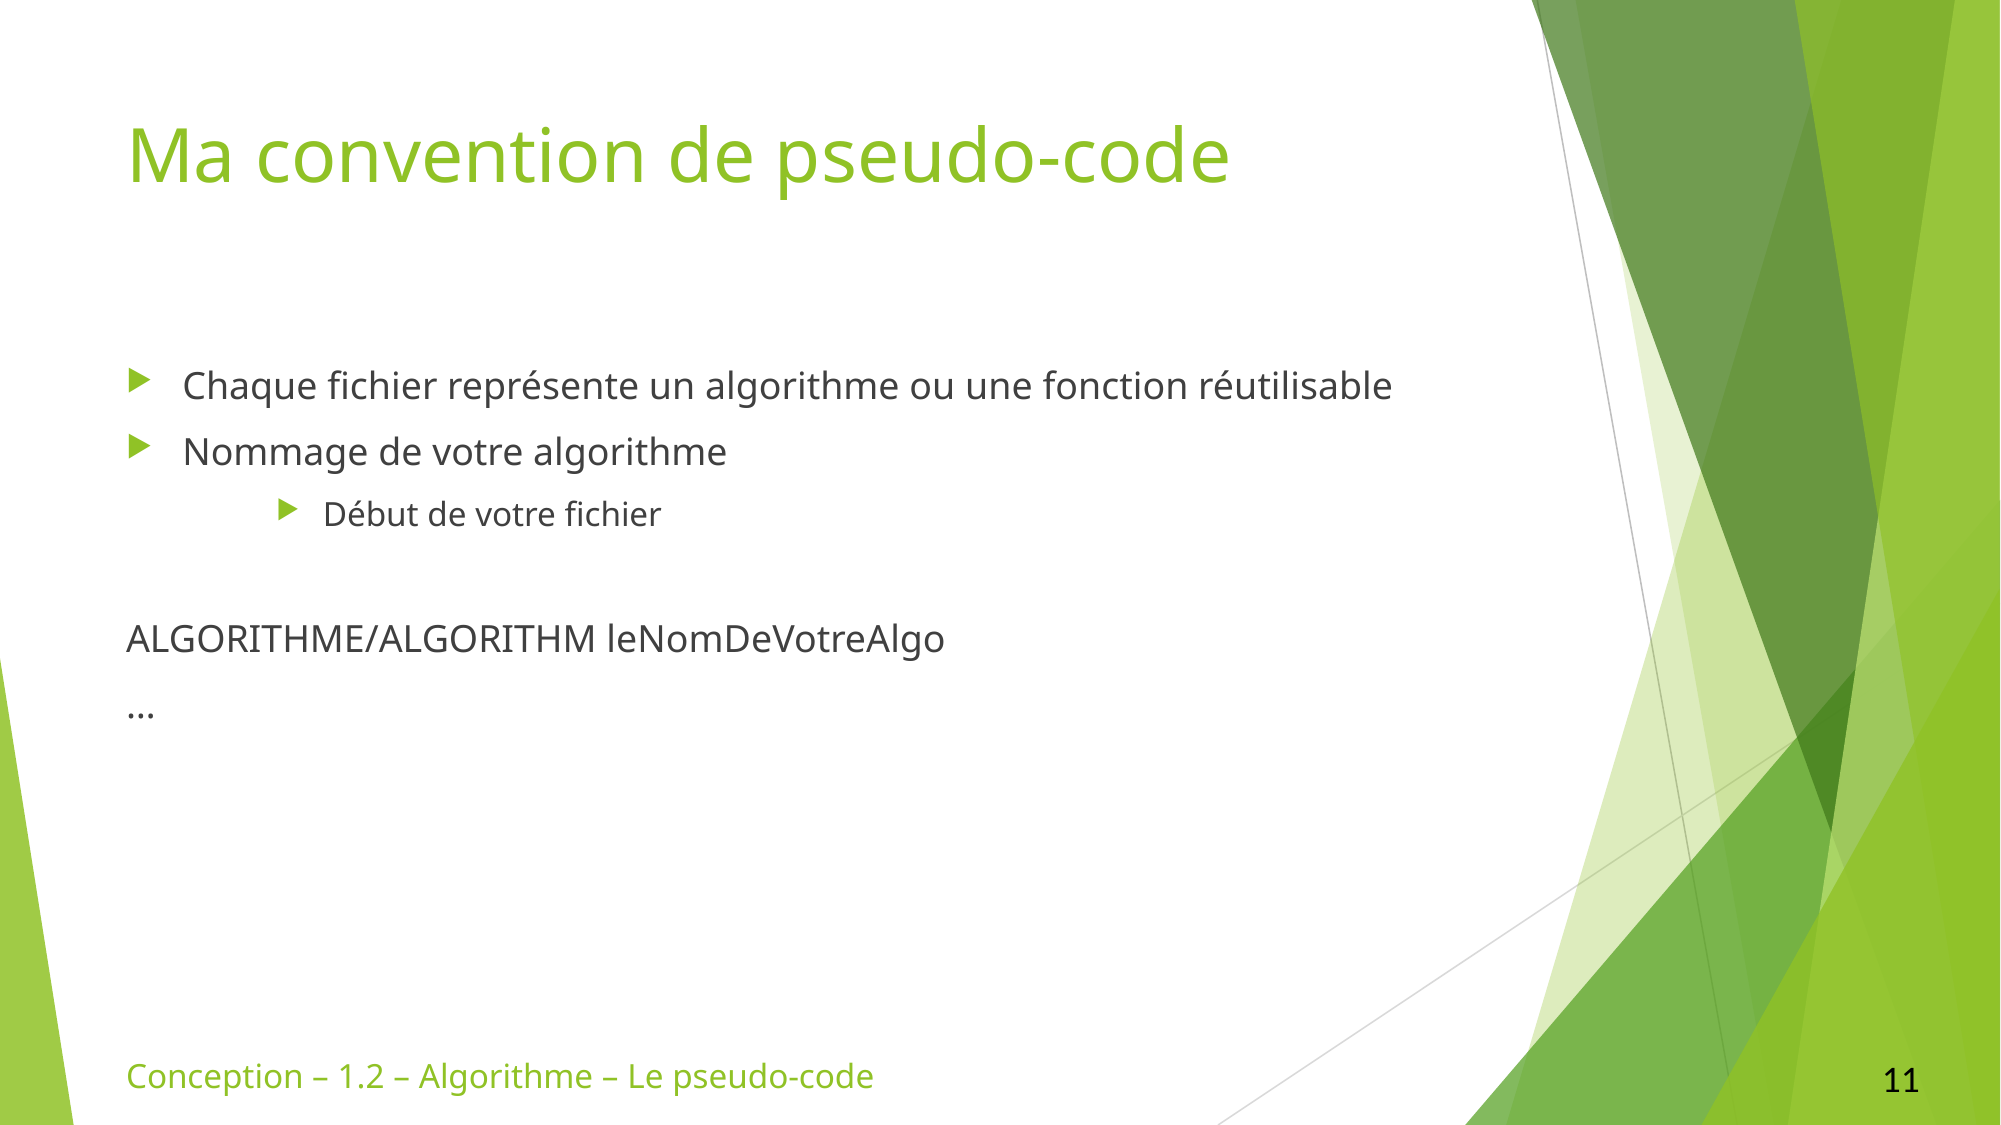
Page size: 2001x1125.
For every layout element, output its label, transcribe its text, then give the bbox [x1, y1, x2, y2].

text_box Conception – 1.2 – Algorithme – Le pseudo-code [111, 1047, 1094, 1109]
title Ma convention de pseudo-code [111, 99, 1522, 317]
list Chaque fichier représente un algorithme ou une fonction réutilisable Nommage de votre algorithme Début de votre fichier ALGORITHME/ALGORITHM leNomDeVotreAlgo … [111, 354, 1522, 992]
text_box [1866, 1047, 1979, 1108]
